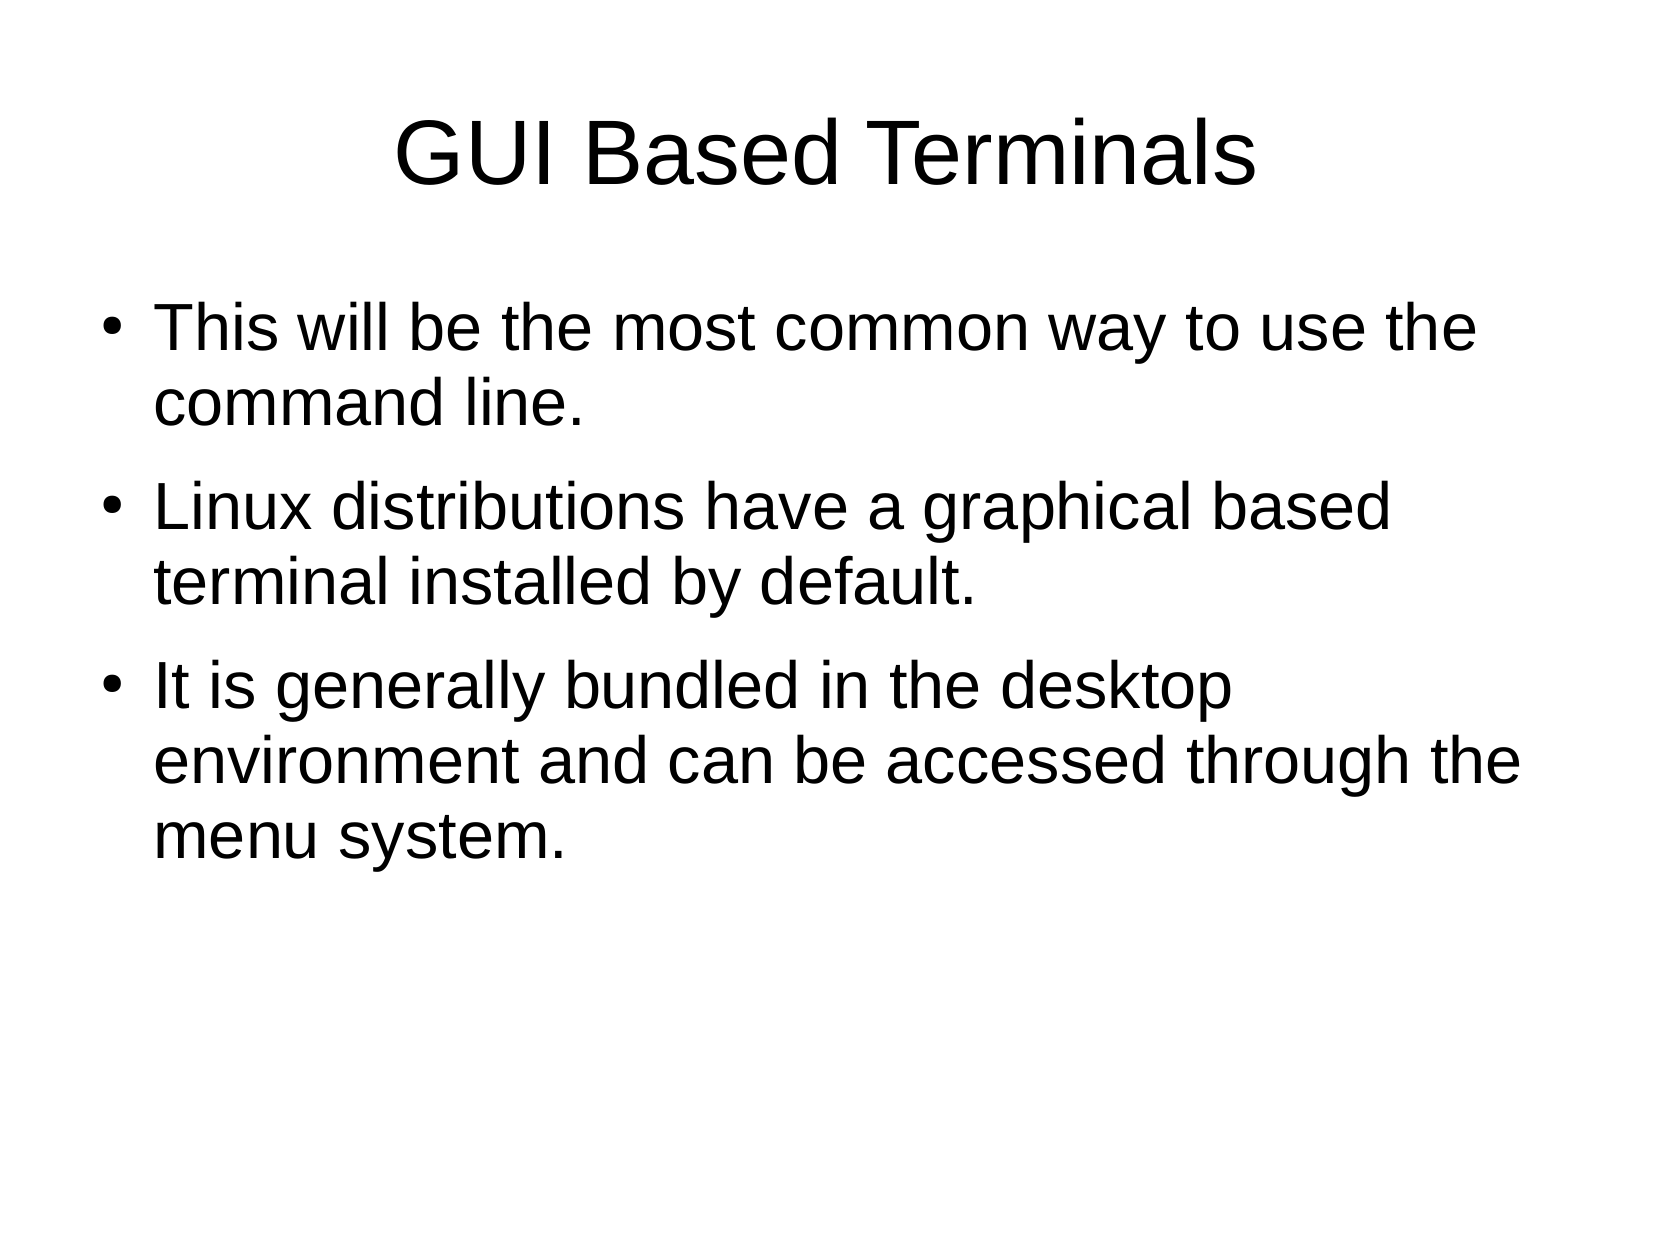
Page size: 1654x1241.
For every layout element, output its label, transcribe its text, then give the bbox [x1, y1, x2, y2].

title GUI Based Terminals [82, 49, 1571, 257]
list This will be the most common way to use the command line. Linux distributions have a graphical based terminal installed by default. It is generally bundled in the desktop environment and can be accessed through the menu system. [82, 290, 1571, 1010]
